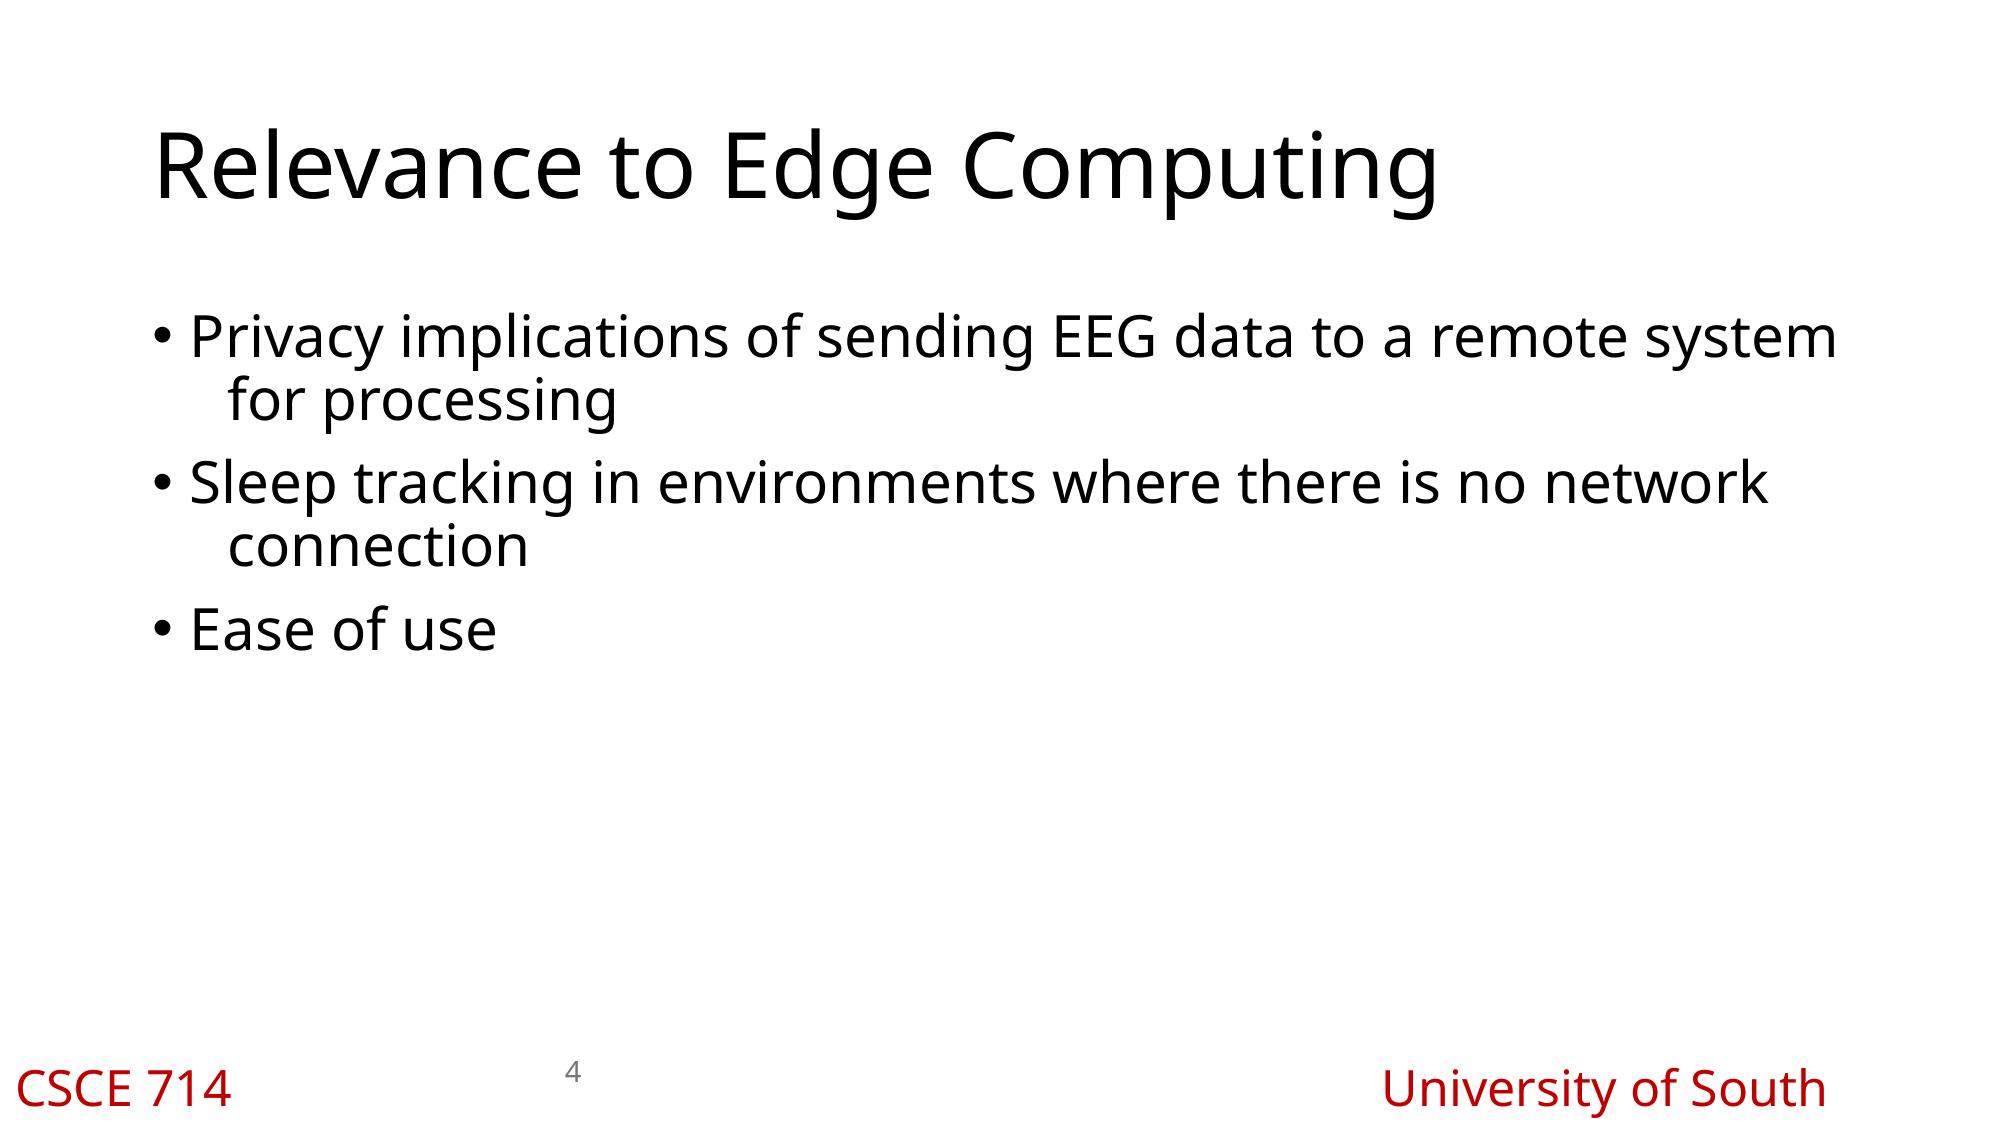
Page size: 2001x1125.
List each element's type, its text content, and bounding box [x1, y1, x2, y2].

text_box CSCE 714 [0, 1049, 249, 1125]
title Relevance to Edge Computing [137, 59, 1863, 278]
slide_number 4 [549, 1042, 1000, 1103]
text_box University of South Carolina [1366, 1049, 2000, 1125]
list Privacy implications of sending EEG data to a remote system for processing Sleep tracking in environments where there is no network connection Ease of use [137, 299, 1863, 1014]
